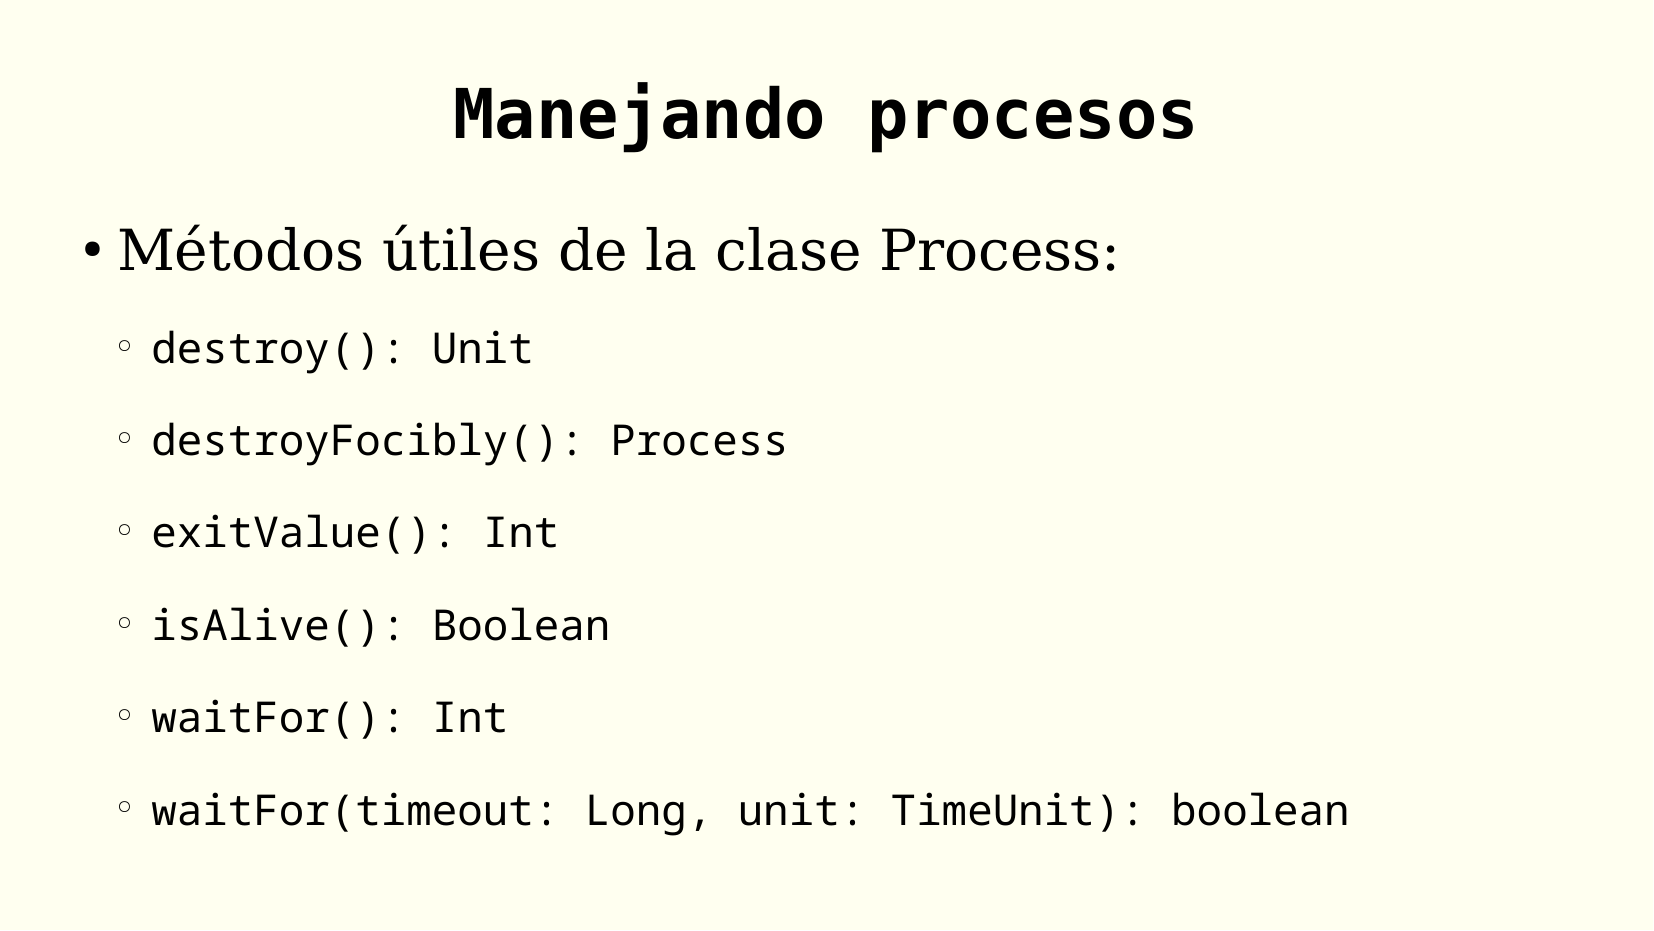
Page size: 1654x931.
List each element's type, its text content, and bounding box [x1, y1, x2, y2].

title Manejando procesos [82, 37, 1571, 193]
list Métodos útiles de la clase Process: destroy(): Unit destroyFocibly(): Process exitValue(): Int isAlive(): Boolean waitFor(): Int waitFor(timeout: Long, unit: TimeUnit): boolean [82, 217, 1571, 839]
